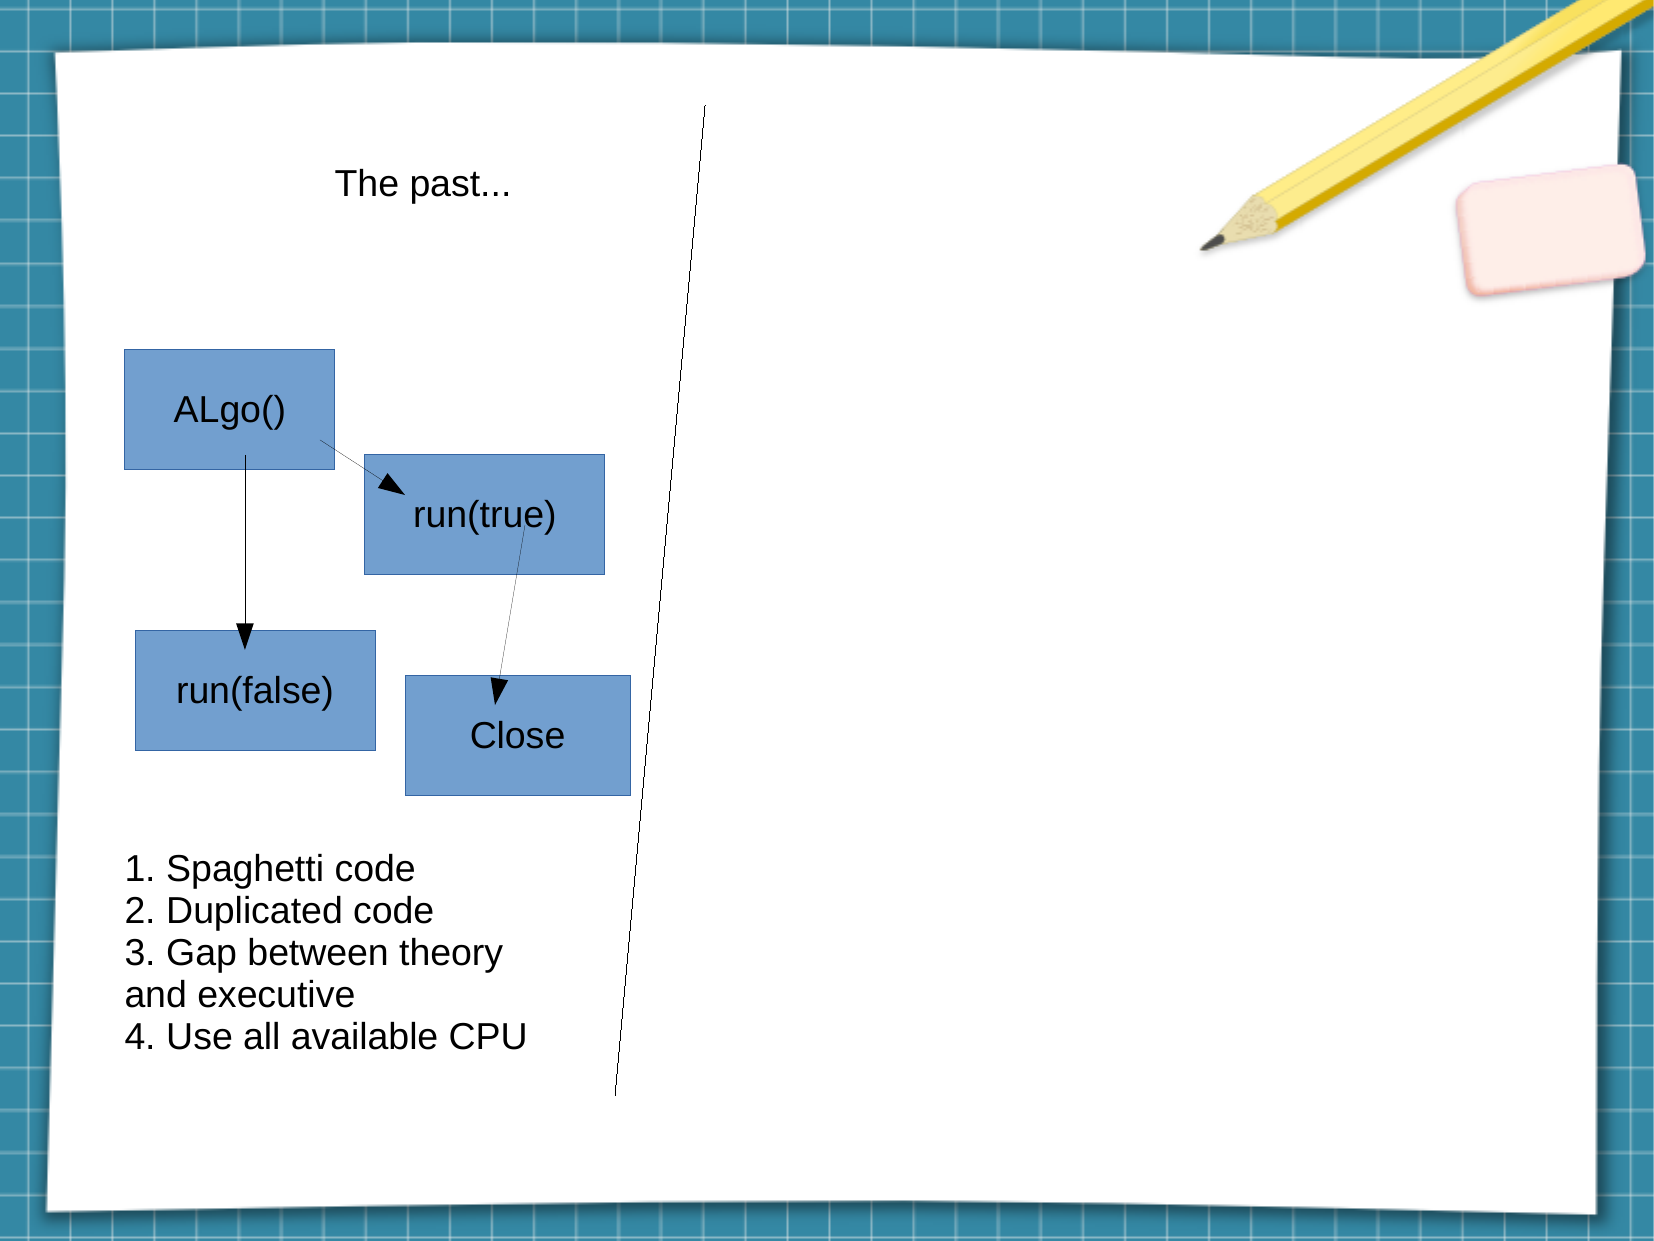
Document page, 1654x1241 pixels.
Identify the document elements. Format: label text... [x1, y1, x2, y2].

text_box 1. Spaghetti code 2. Duplicated code 3. Gap between theory and executive 4. Use all available CPU [109, 840, 586, 1107]
text_box run(false) [135, 630, 376, 751]
text_box run(true) [364, 454, 605, 575]
picture [0, 0, 1654, 1241]
text_box The past... [319, 154, 527, 212]
text_box ALgo() [124, 349, 335, 470]
text_box Close [405, 675, 631, 796]
